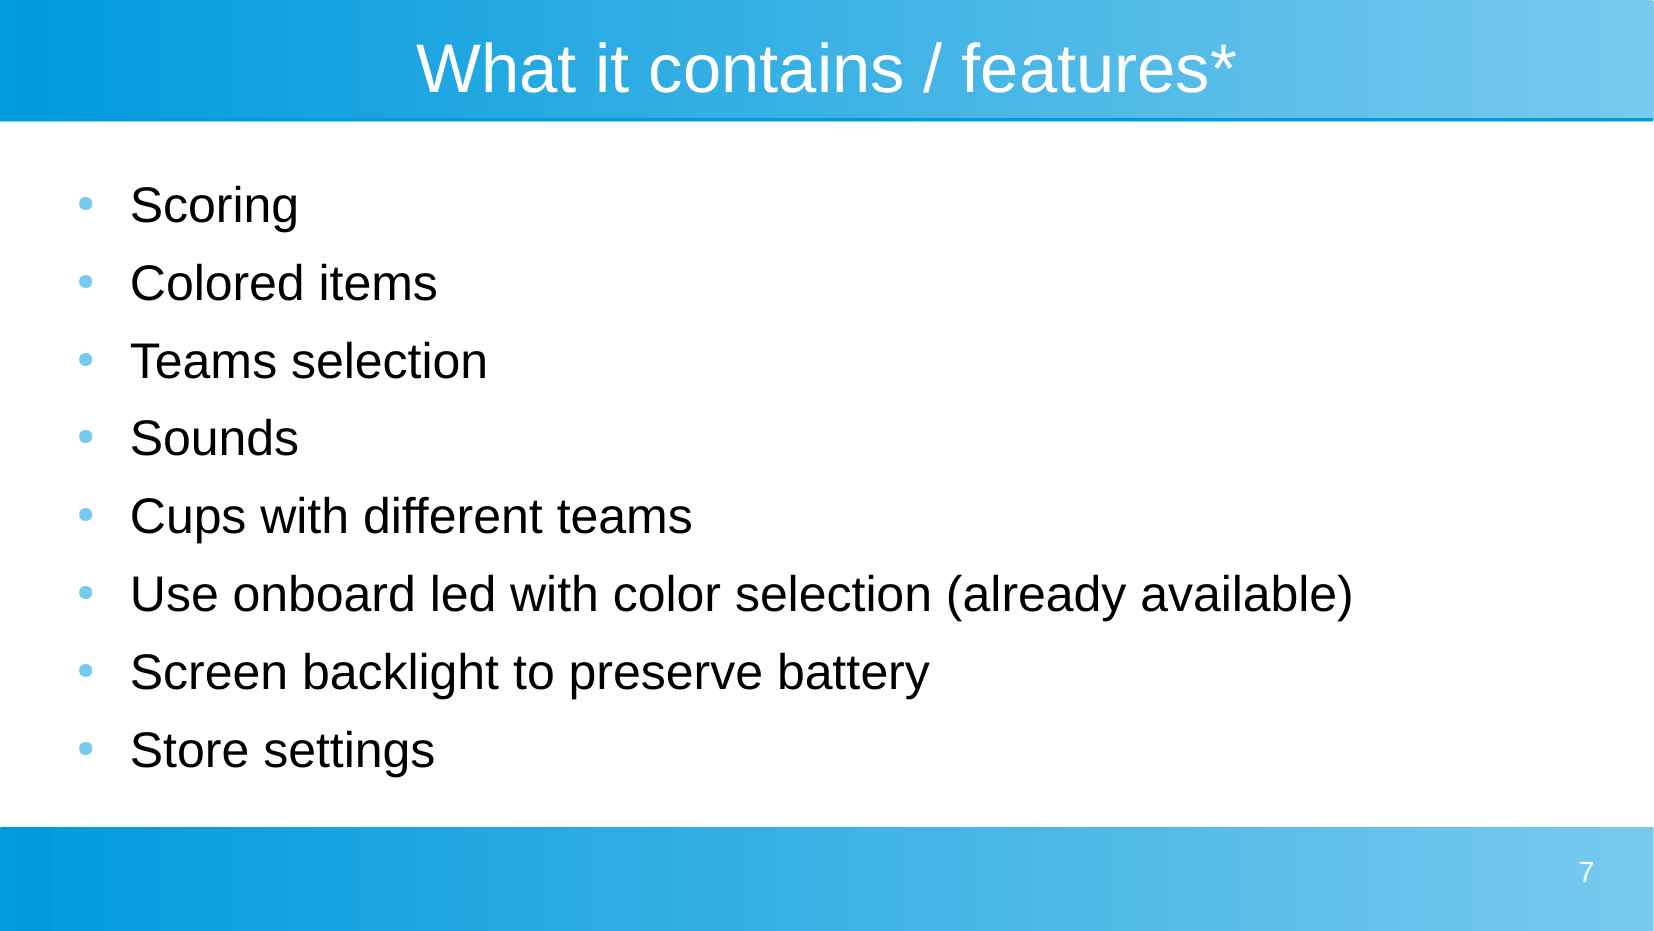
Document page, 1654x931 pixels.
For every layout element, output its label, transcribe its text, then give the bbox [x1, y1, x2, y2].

list Scoring Colored items Teams selection Sounds Cups with different teams Use onboard led with color selection (already available) Screen backlight to preserve battery Store settings [59, 177, 1595, 768]
title What it contains / features* [59, 29, 1595, 108]
